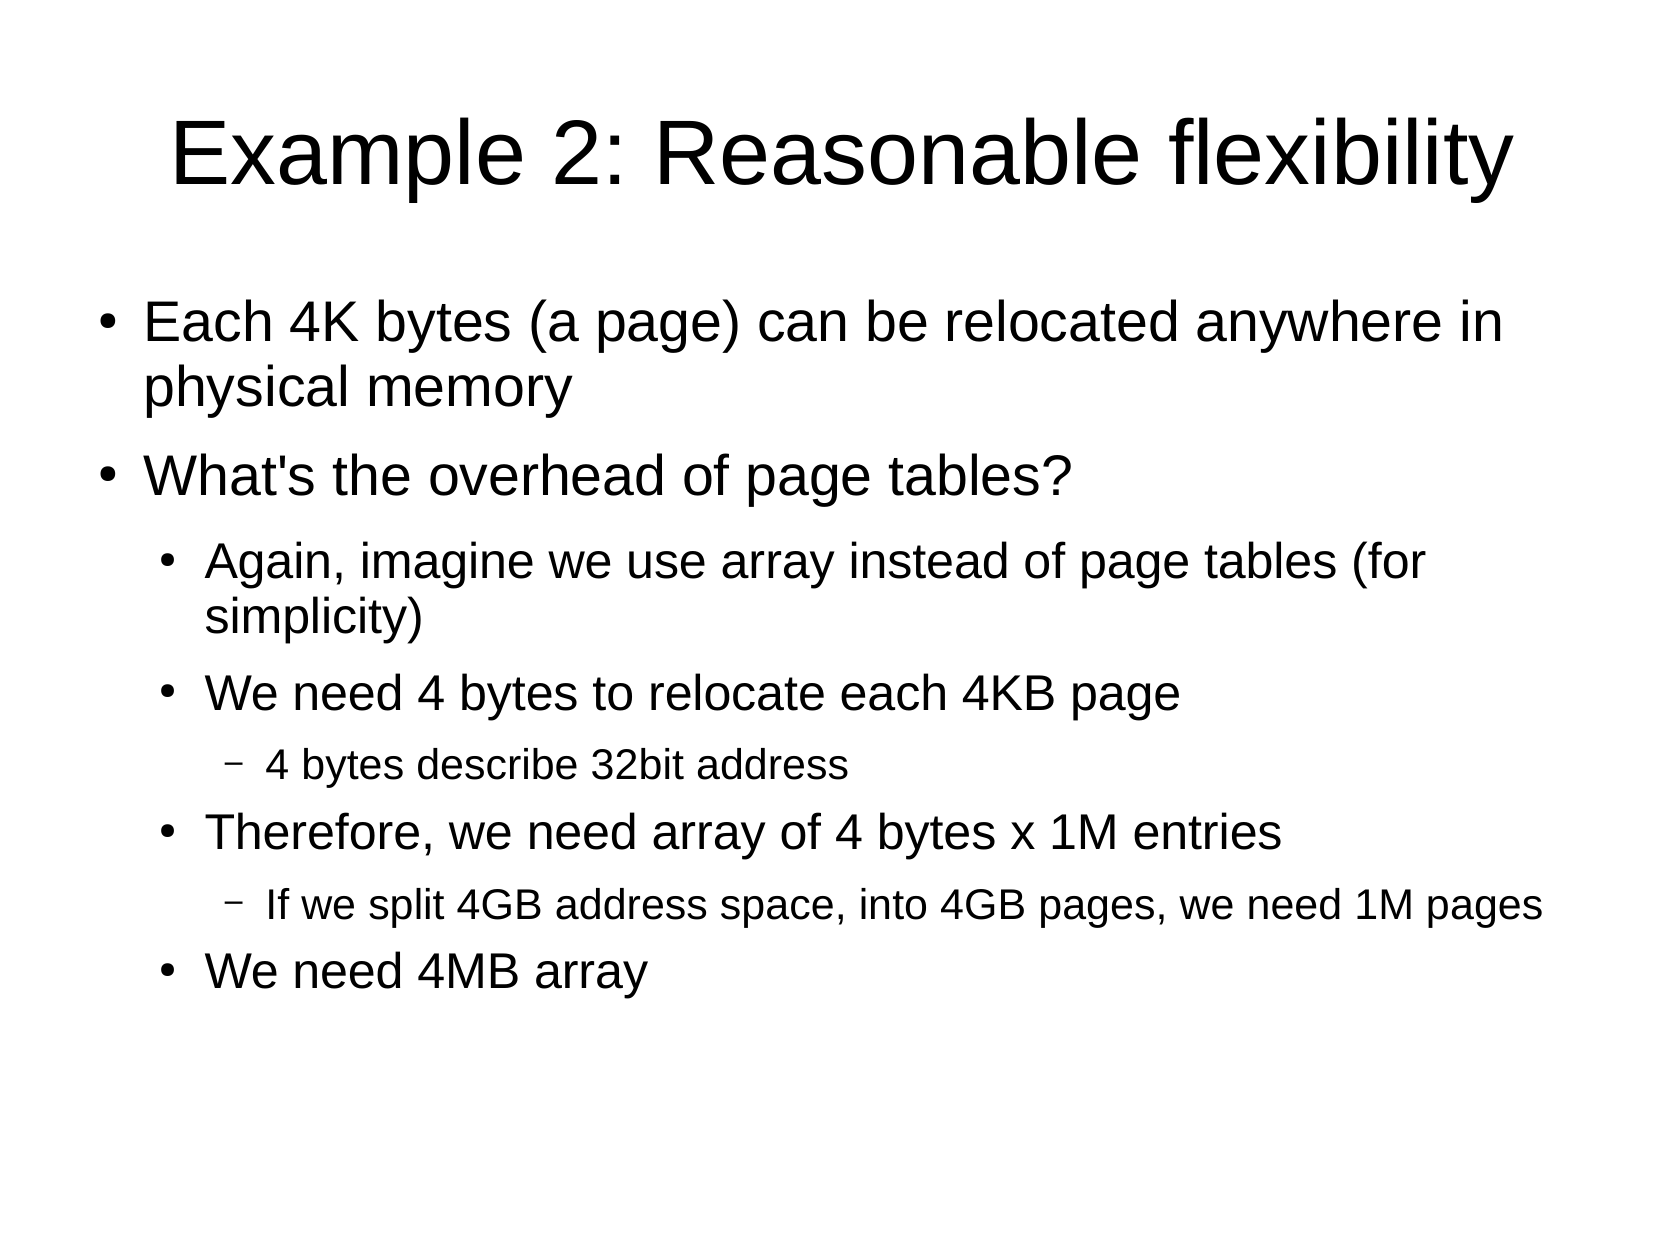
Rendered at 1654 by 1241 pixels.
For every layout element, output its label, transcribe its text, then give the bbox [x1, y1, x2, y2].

title Example 2: Reasonable flexibility [82, 49, 1571, 257]
list Each 4K bytes (a page) can be relocated anywhere in physical memory What's the overhead of page tables? Again, imagine we use array instead of page tables (for simplicity) We need 4 bytes to relocate each 4KB page 4 bytes describe 32bit address Therefore, we need array of 4 bytes x 1M entries If we split 4GB address space, into 4GB pages, we need 1M pages We need 4MB array [82, 290, 1571, 1010]
